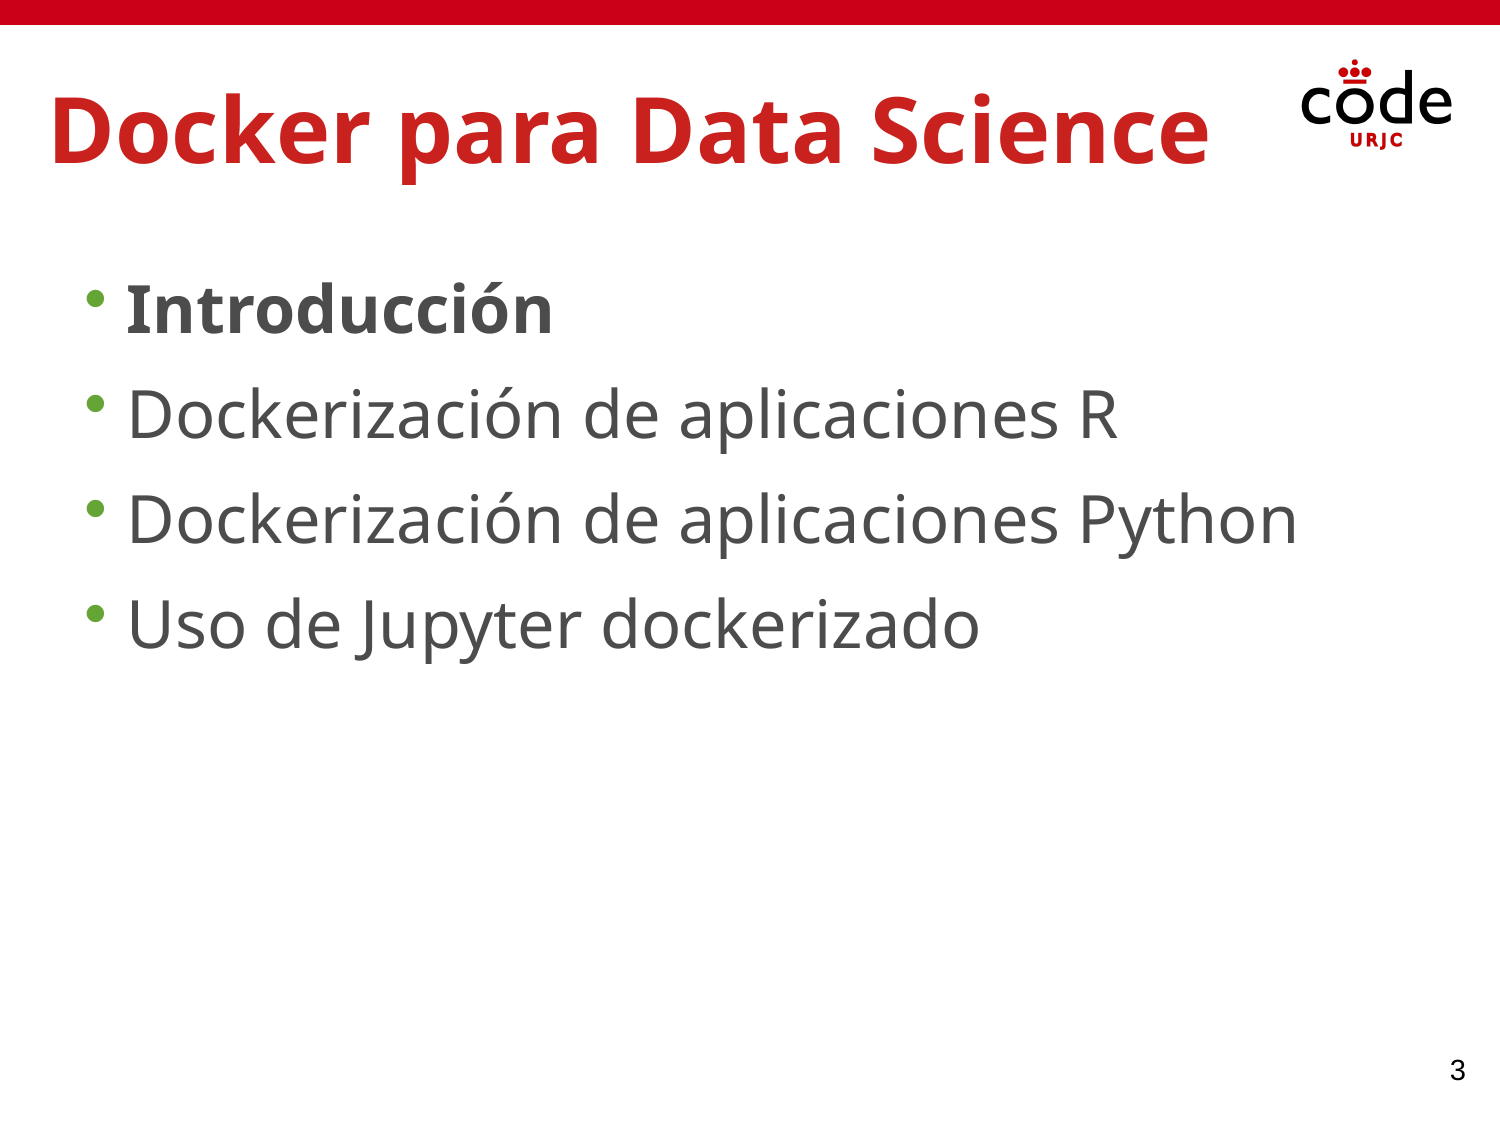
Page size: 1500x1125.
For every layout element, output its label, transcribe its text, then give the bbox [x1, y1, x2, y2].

list Introducción Dockerización de aplicaciones R Dockerización de aplicaciones Python Uso de Jupyter dockerizado [51, 259, 1436, 1006]
picture [1284, 50, 1468, 161]
title Docker para Data Science [32, 79, 1413, 189]
